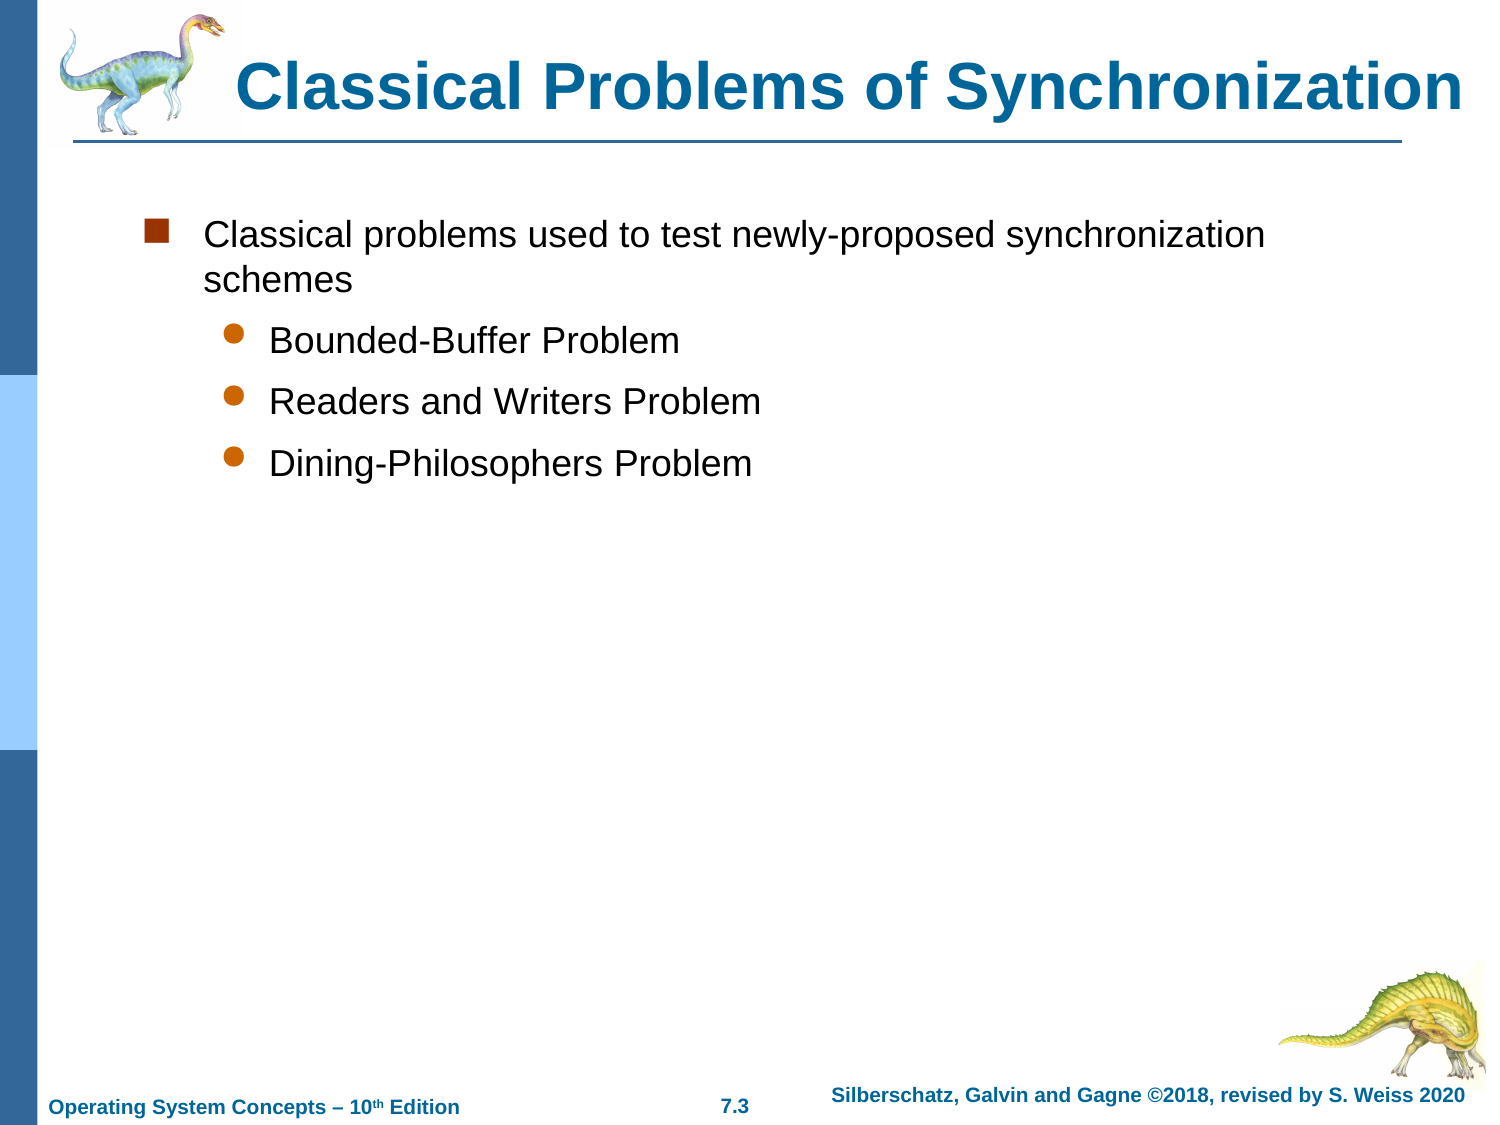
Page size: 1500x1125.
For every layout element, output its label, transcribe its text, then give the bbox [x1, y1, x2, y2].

picture [46, 0, 243, 149]
picture [1148, 1087, 1156, 1092]
list Classical problems used to test newly-proposed synchronization schemes Bounded-Buffer Problem Readers and Writers Problem Dining-Philosophers Problem [132, 202, 1367, 946]
picture [1275, 959, 1486, 1090]
title Classical Problems of Synchronization [188, 30, 1500, 131]
